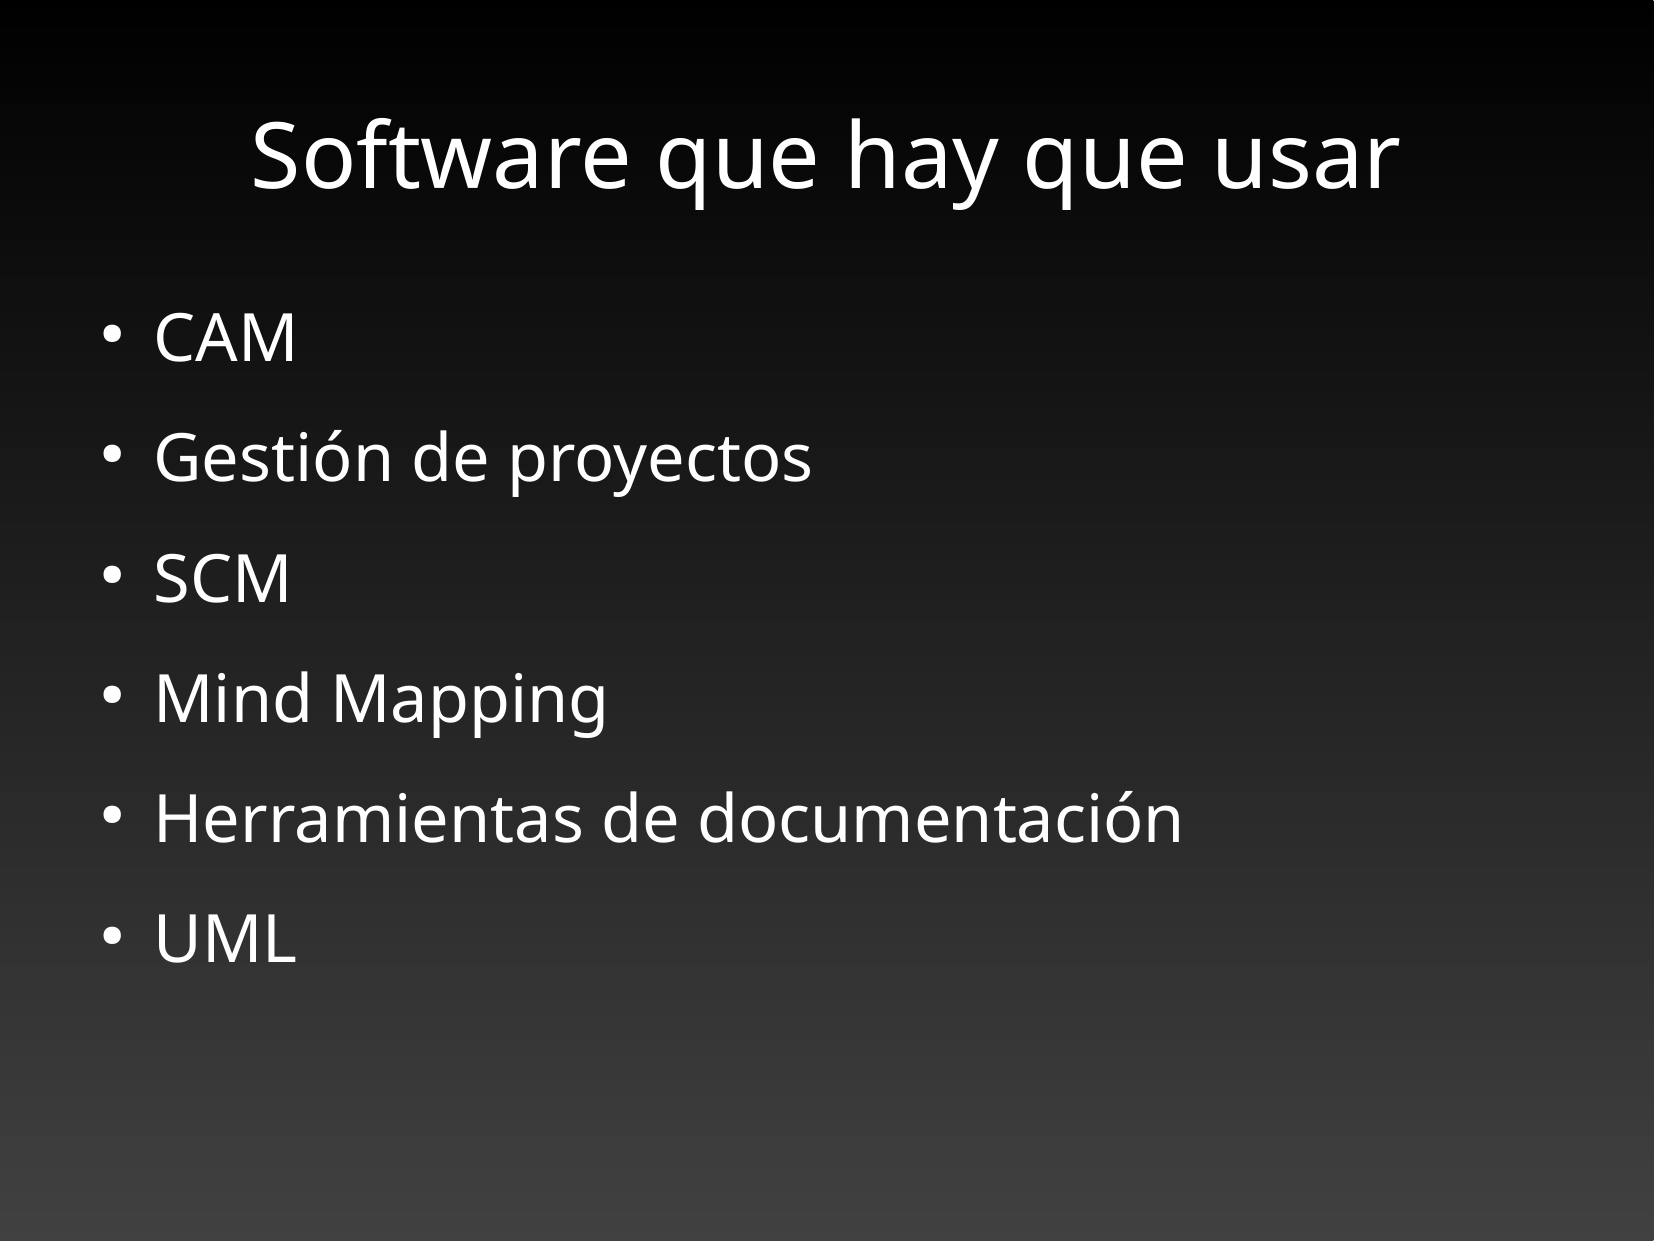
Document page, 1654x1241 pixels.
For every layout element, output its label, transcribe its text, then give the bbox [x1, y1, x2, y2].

list CAM Gestión de proyectos SCM Mind Mapping Herramientas de documentación UML [82, 290, 1571, 1109]
title Software que hay que usar [82, 56, 1571, 250]
